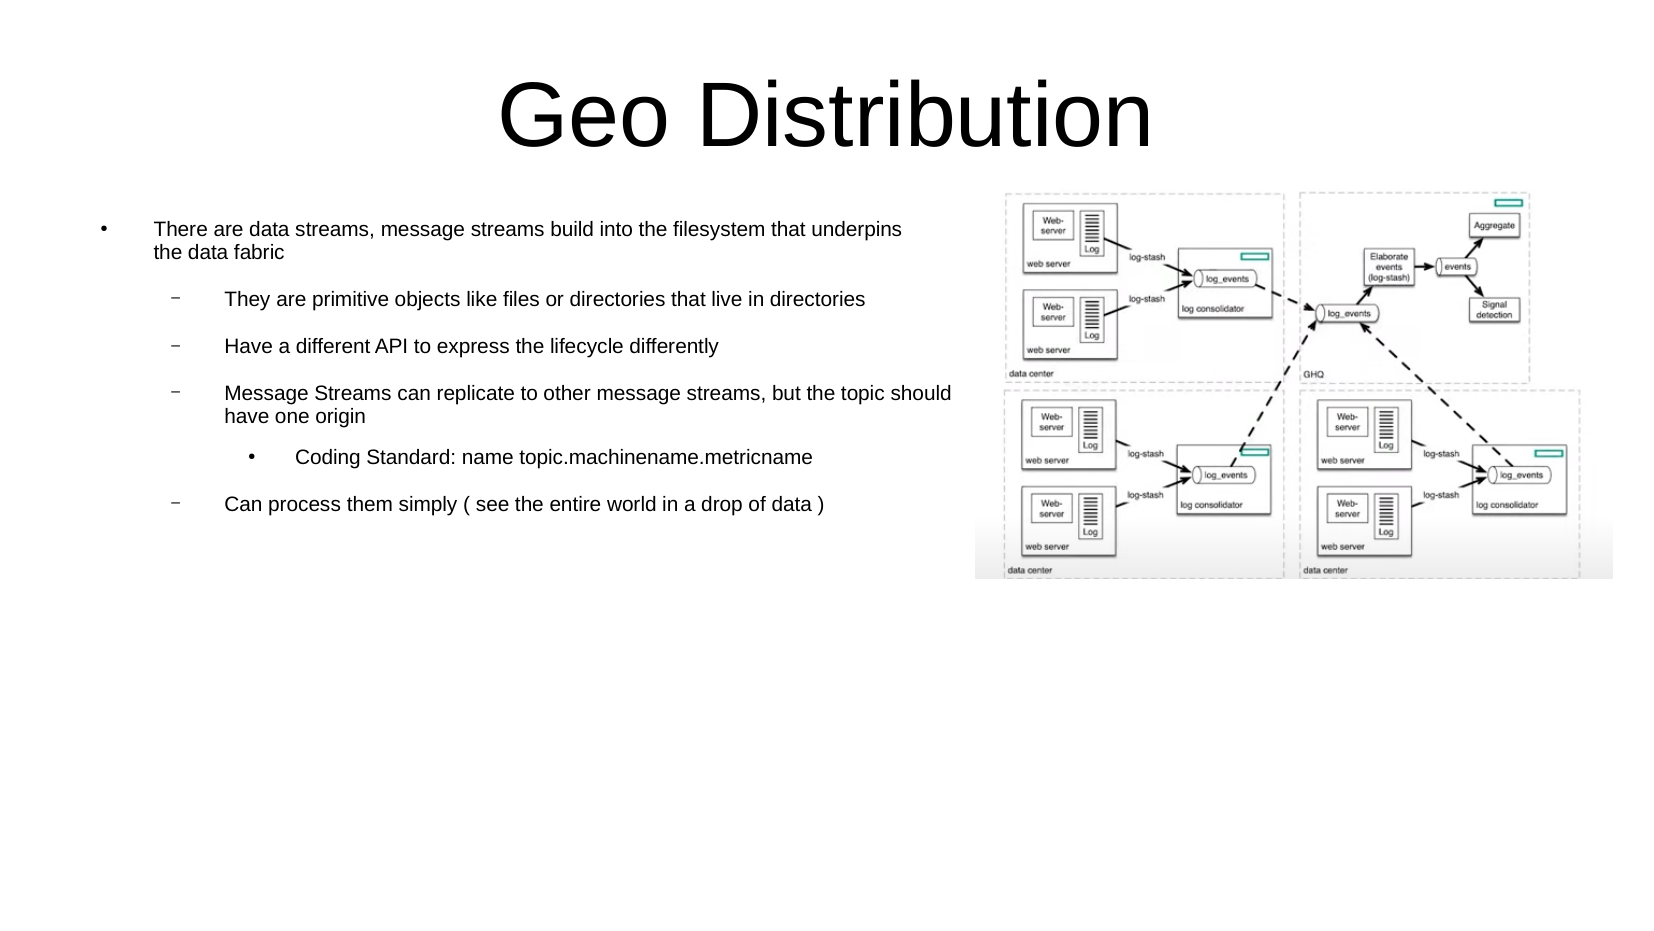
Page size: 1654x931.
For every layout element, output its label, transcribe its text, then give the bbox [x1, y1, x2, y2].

title Geo Distribution [82, 37, 1571, 193]
picture [975, 186, 1613, 579]
list There are data streams, message streams build into the filesystem that underpins the data fabric They are primitive objects like files or directories that live in directories Have a different API to express the lifecycle differently Message Streams can replicate to other message streams, but the topic should have one origin Coding Standard: name topic.machinename.metricname Can process them simply ( see the entire world in a drop of data ) [82, 217, 1571, 758]
